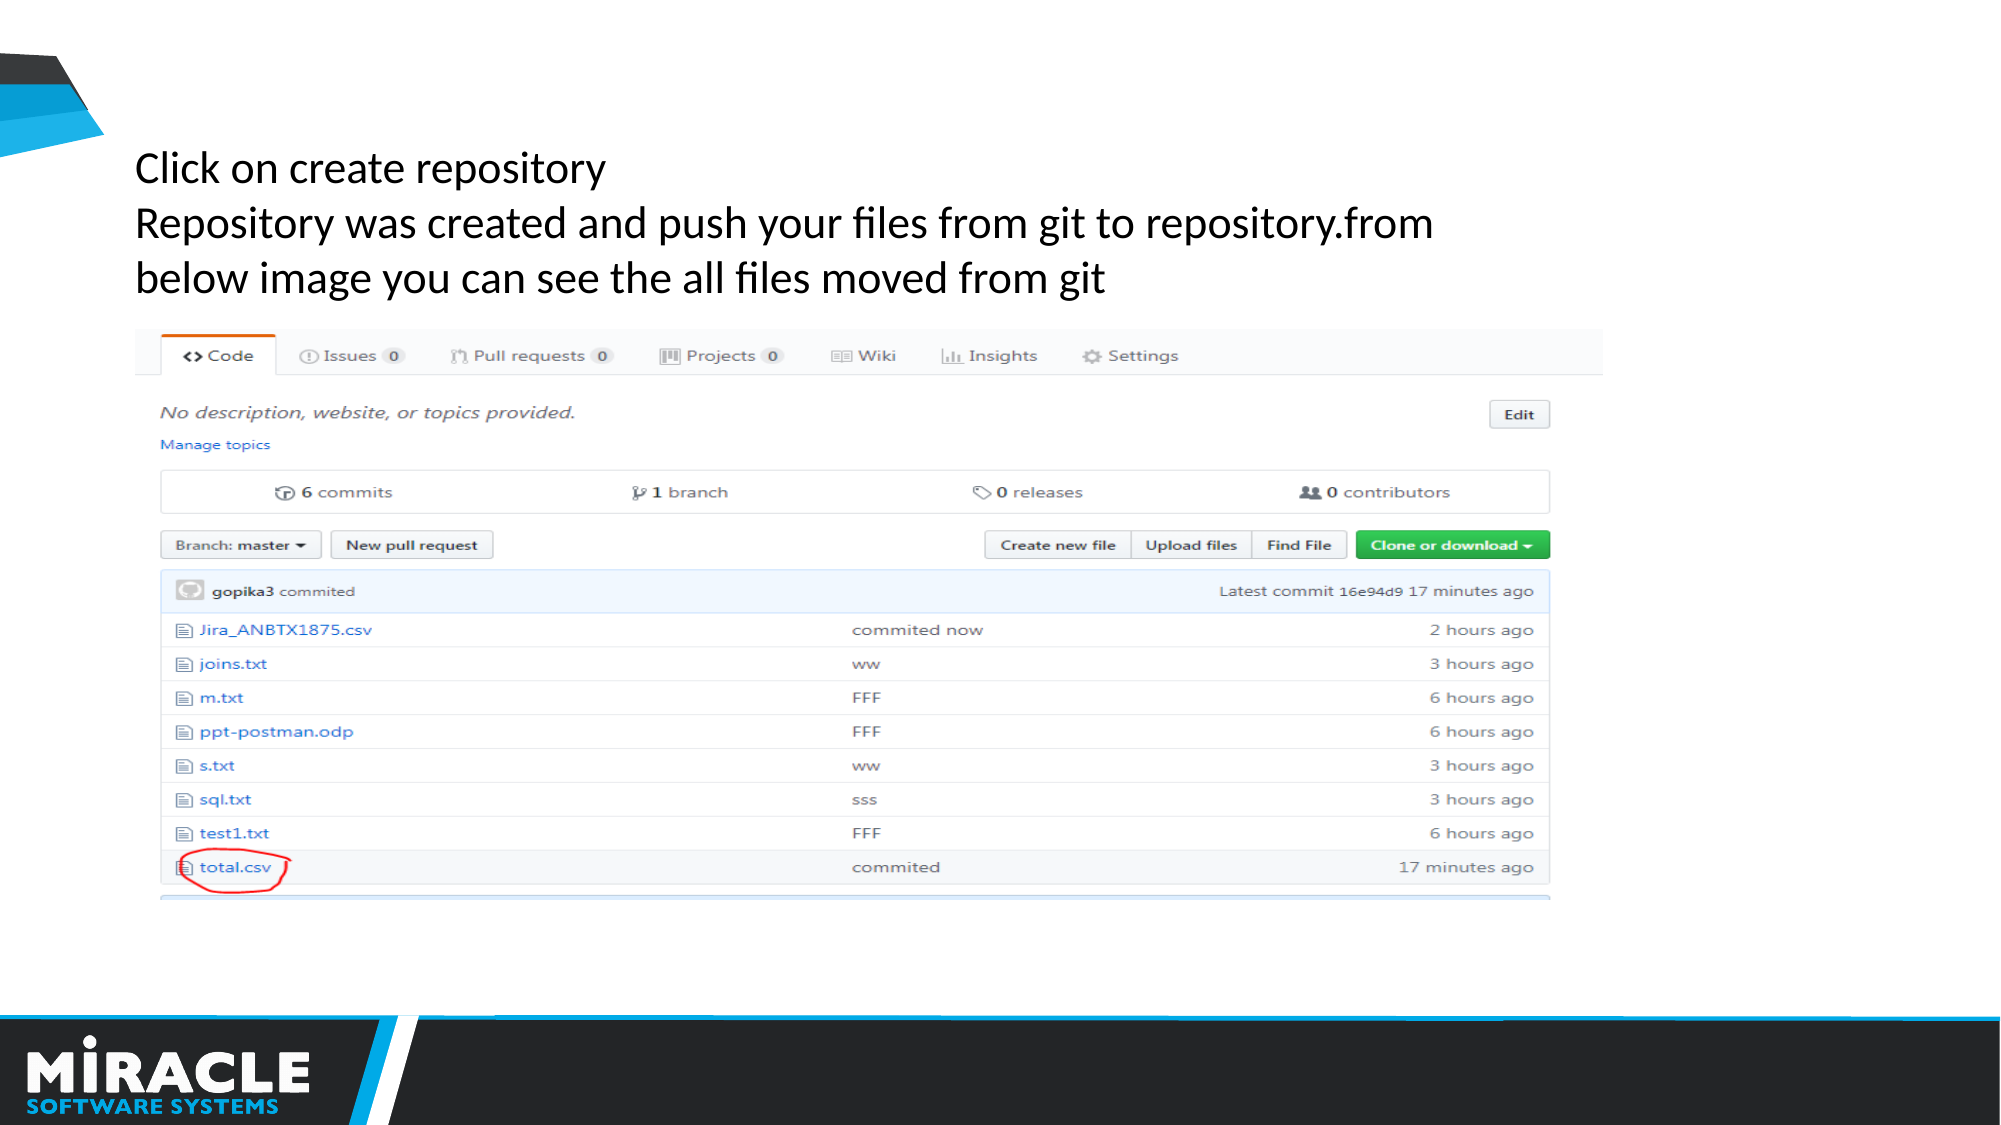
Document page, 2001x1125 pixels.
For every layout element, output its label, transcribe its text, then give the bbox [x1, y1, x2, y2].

text_box Click on create repository Repository was created and push your files from git to repository.from below image you can see the all files moved from git [120, 85, 1492, 475]
picture [135, 329, 1603, 901]
